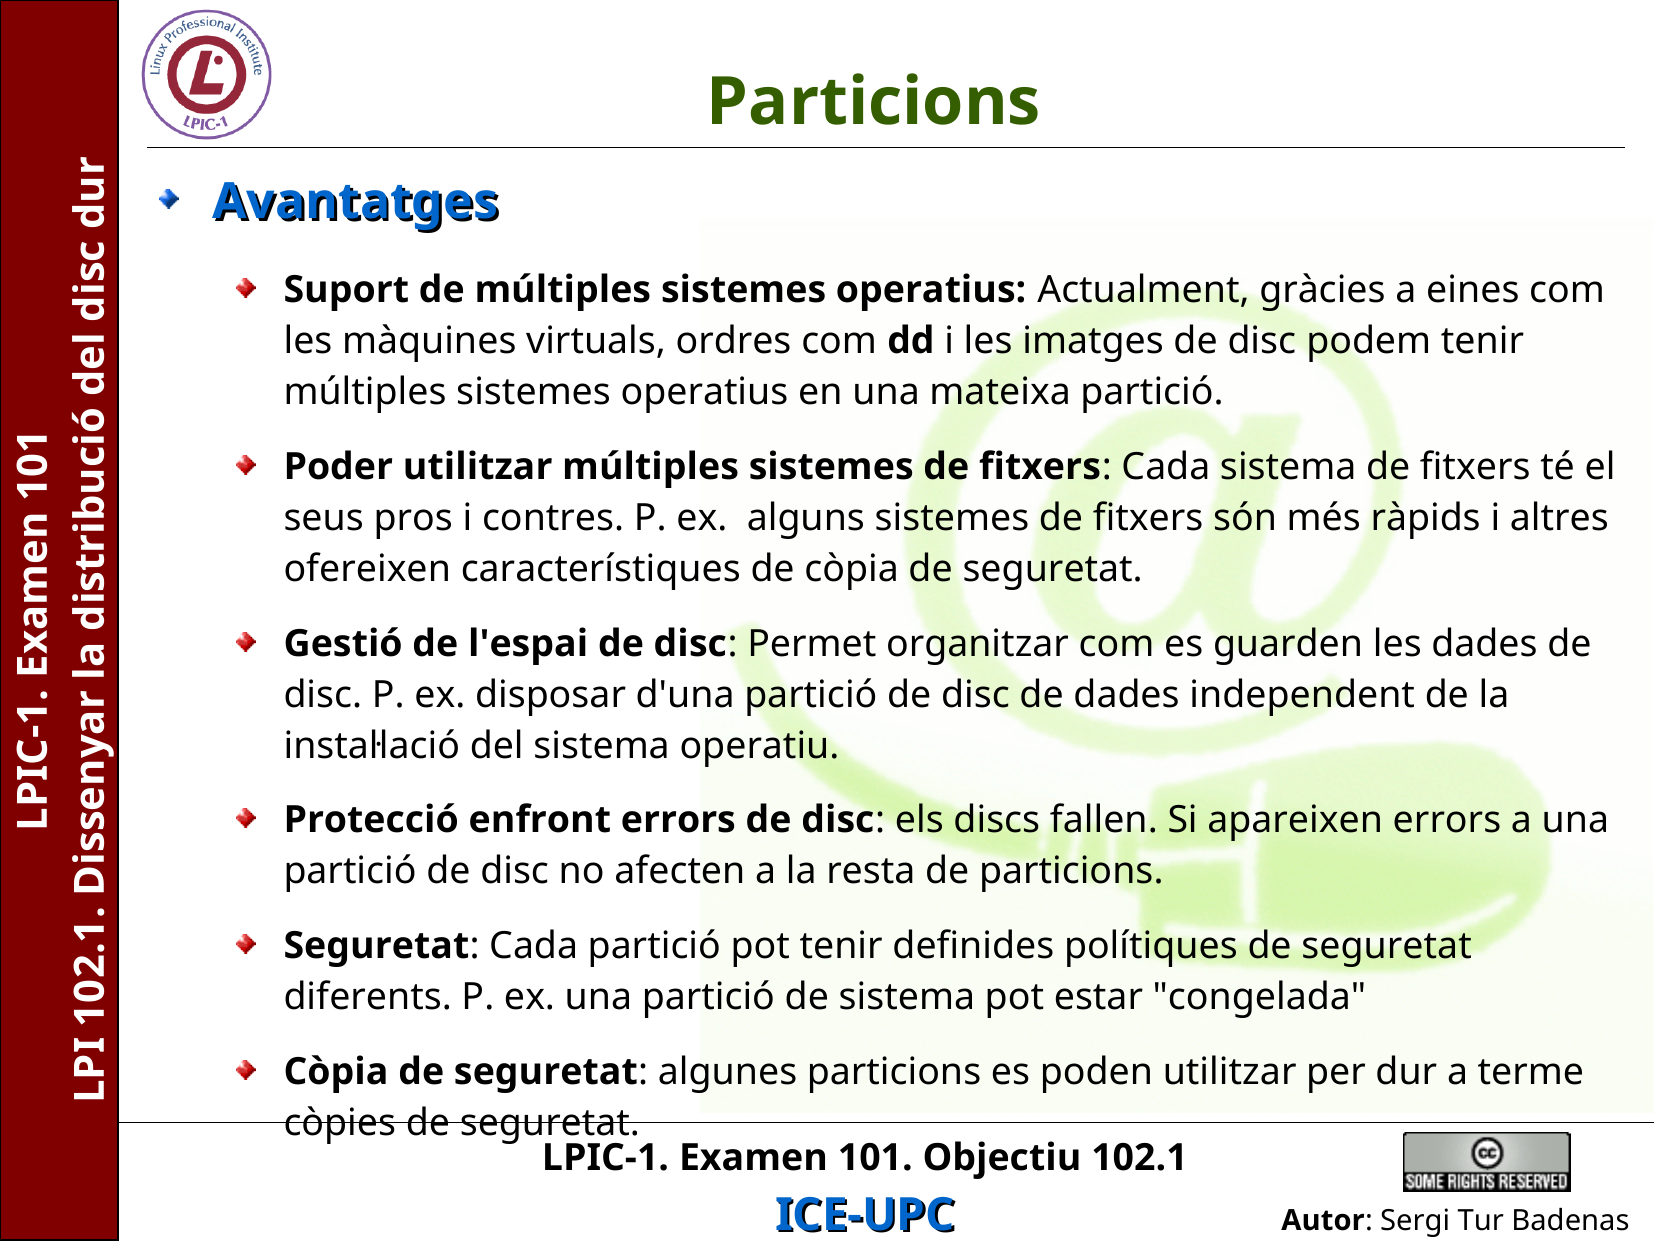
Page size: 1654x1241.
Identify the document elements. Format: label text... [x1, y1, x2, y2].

picture [135, 5, 277, 55]
picture [1403, 1132, 1571, 1192]
title Particions [129, 55, 1619, 142]
list Avantatges Suport de múltiples sistemes operatius: Actualment, gràcies a eines com les màquines virtuals, ordres com dd i les imatges de disc podem tenir múltiples sistemes operatius en una mateixa partició. Poder utilitzar múltiples sistemes de fitxers: Cada sistema de fitxers té el seus pros i contres. P. ex. alguns sistemes de fitxers són més ràpids i altres ofereixen característiques de còpia de seguretat. Gestió de l'espai de disc: Permet organitzar com es guarden les dades de disc. P. ex. disposar d'una partició de disc de dades independent de la instal·lació del sistema operatiu. Protecció enfront errors de disc: els discs fallen. Si apareixen errors a una partició de disc no afecten a la resta de particions. Seguretat: Cada partició pot tenir definides polítiques de seguretat diferents. P. ex. una partició de sistema pot estar "congelada" Còpia de seguretat: algunes particions es poden utilitzar per dur a terme còpies de seguretat. [141, 165, 1630, 1110]
picture [700, 217, 1654, 1113]
